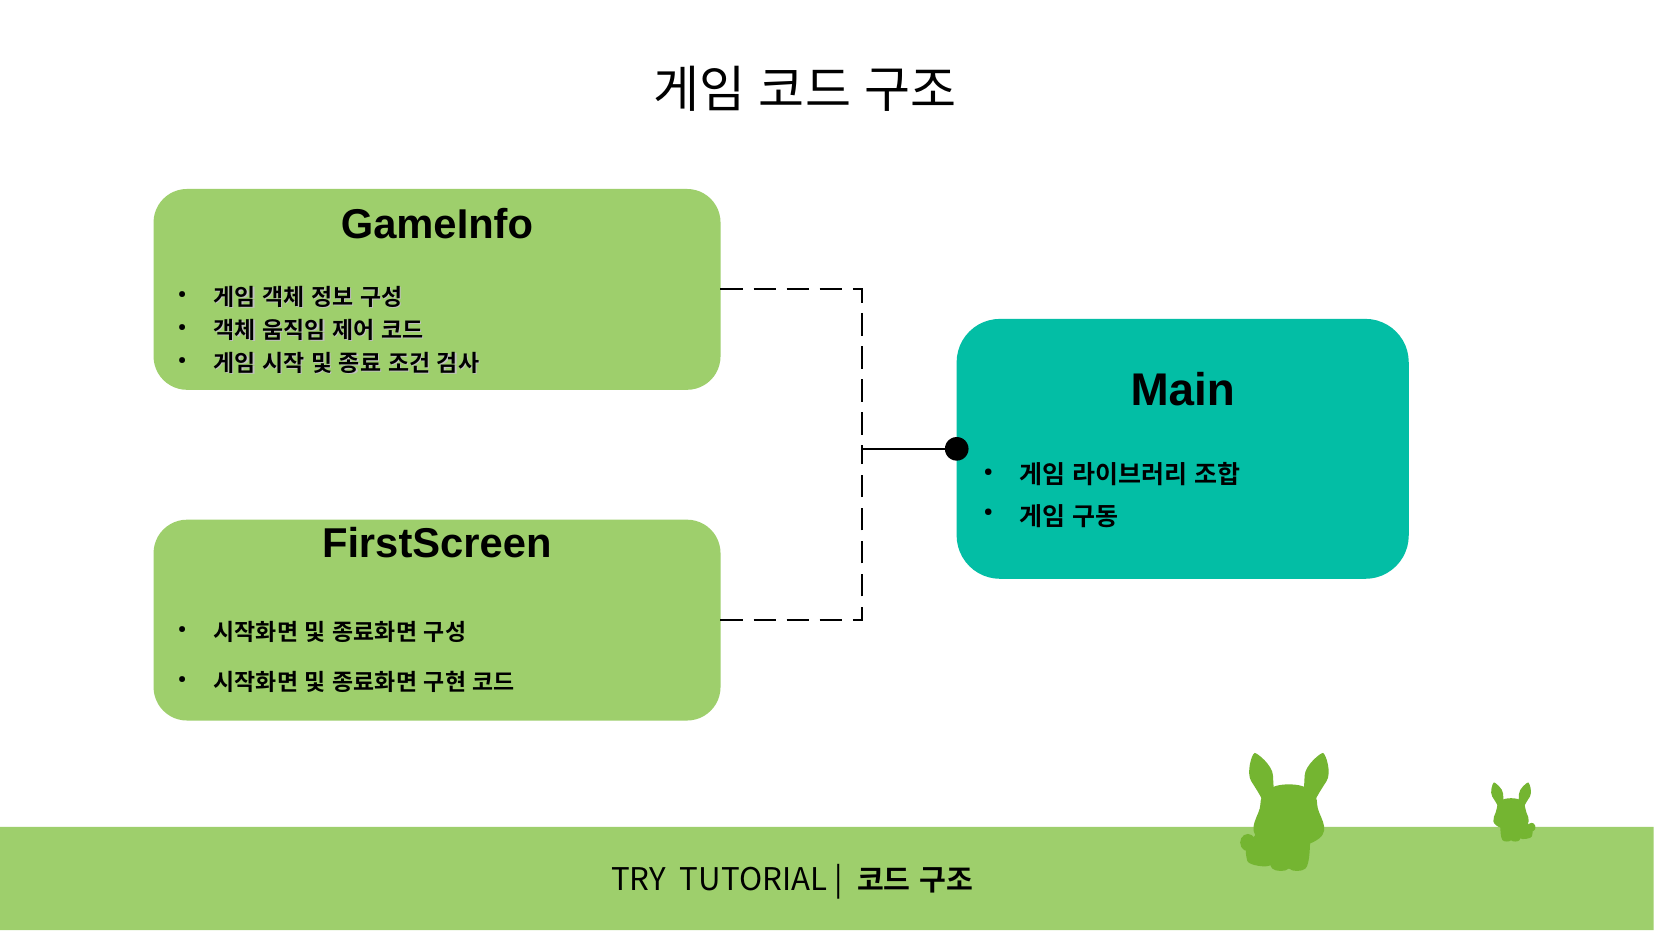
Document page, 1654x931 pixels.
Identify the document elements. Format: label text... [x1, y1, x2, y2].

text_box GameInfo 게임 객체 정보 구성 객체 움직임 제어 코드 게임 시작 및 종료 조건 검사 [153, 188, 721, 390]
text_box [944, 437, 967, 461]
title 게임 코드 구조 [354, 10, 1252, 166]
text_box TRY TUTORIAL | 코드 구조 [538, 845, 1064, 910]
text_box FirstScreen 시작화면 및 종료화면 구성 시작화면 및 종료화면 구현 코드 [153, 519, 721, 721]
text_box Main 게임 라이브러리 조합 게임 구동 [956, 318, 1409, 579]
